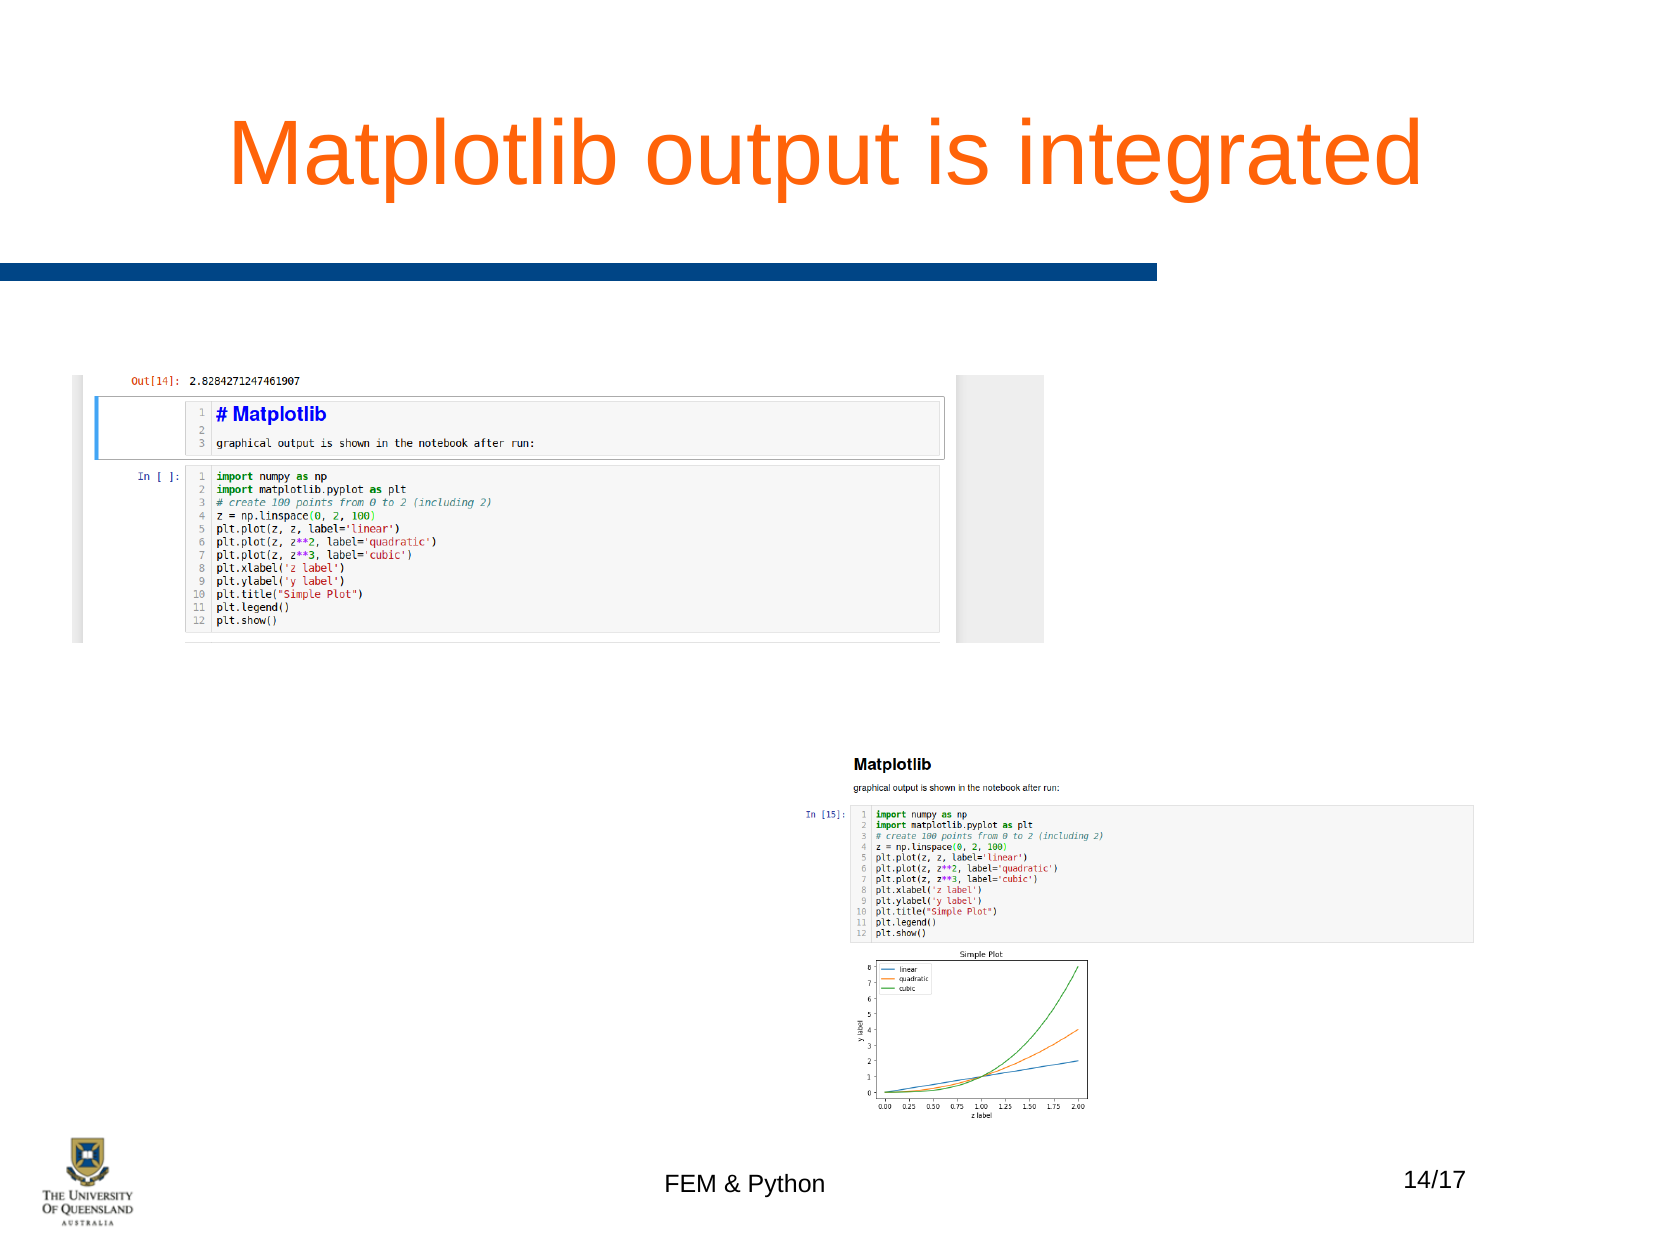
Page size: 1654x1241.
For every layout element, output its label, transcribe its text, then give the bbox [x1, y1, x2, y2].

picture [72, 375, 1044, 643]
picture [35, 1133, 142, 1235]
picture [788, 748, 1486, 1125]
title Matplotlib output is integrated [82, 49, 1571, 257]
